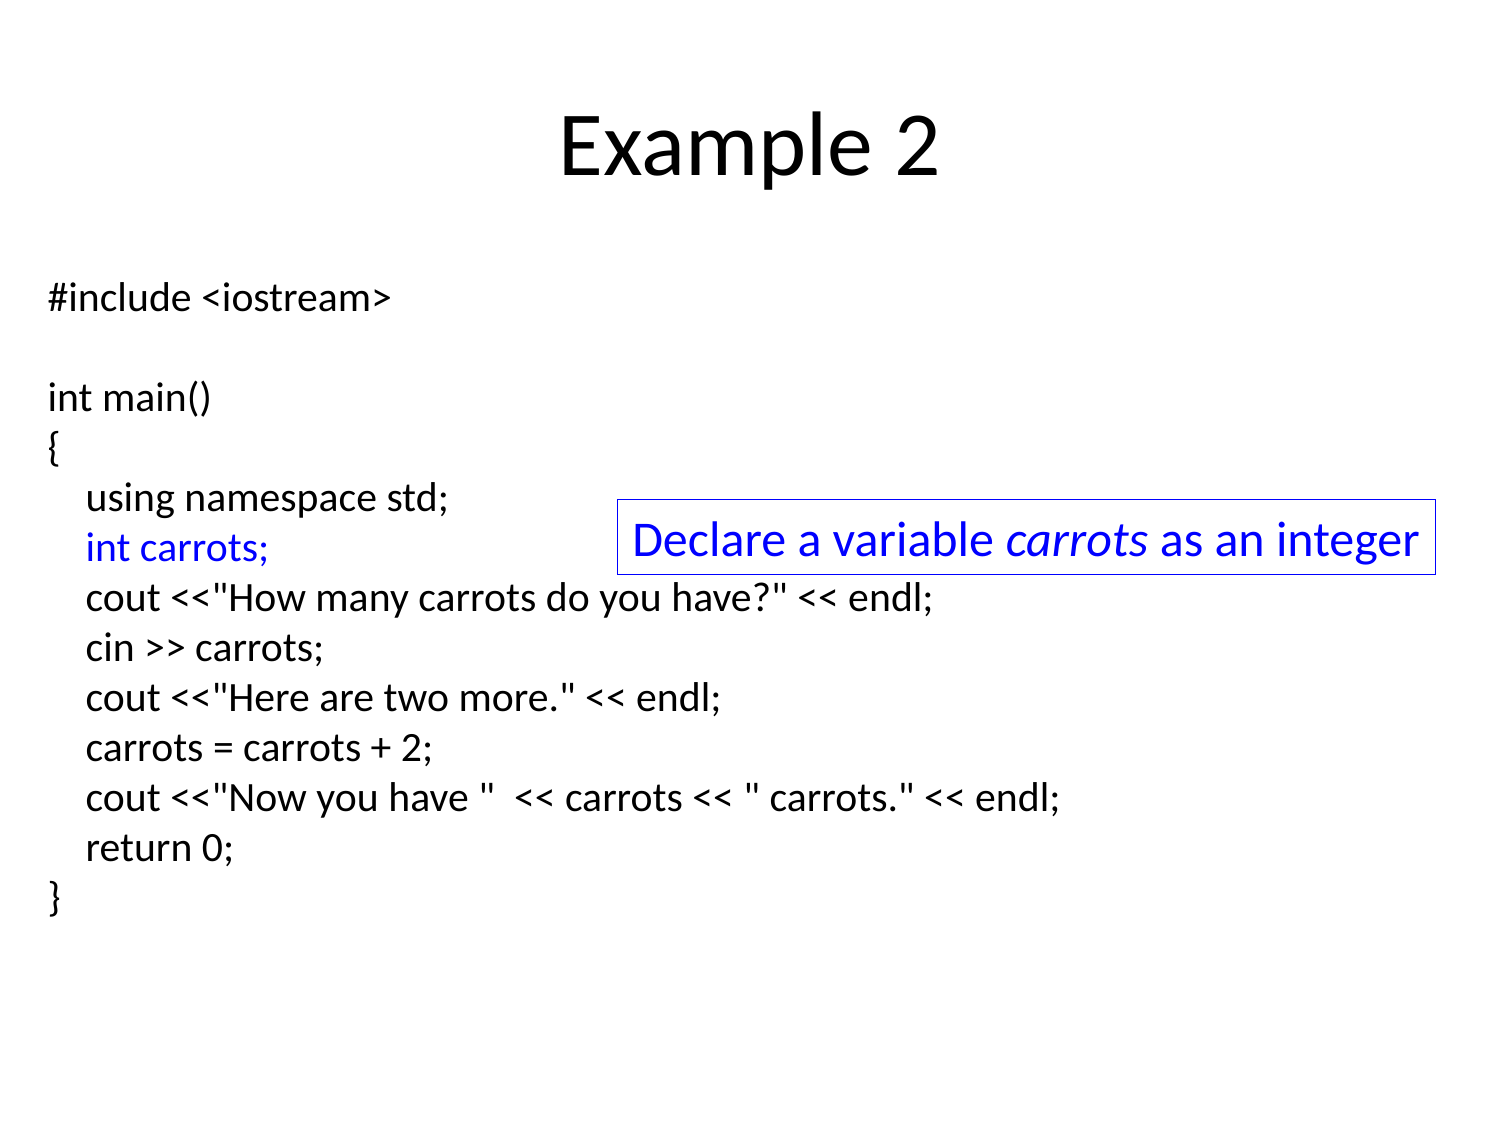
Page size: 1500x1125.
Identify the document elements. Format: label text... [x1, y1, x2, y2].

list #include <iostream> int main() { using namespace std; int carrots; cout <<"How many carrots do you have?" << endl; cin >> carrots; cout <<"Here are two more." << endl; carrots = carrots + 2; cout <<"Now you have " << carrots << " carrots." << endl; return 0; } [32, 262, 1425, 1005]
text_box Declare a variable carrots as an integer [617, 499, 1436, 575]
title Example 2 [75, 45, 1425, 233]
